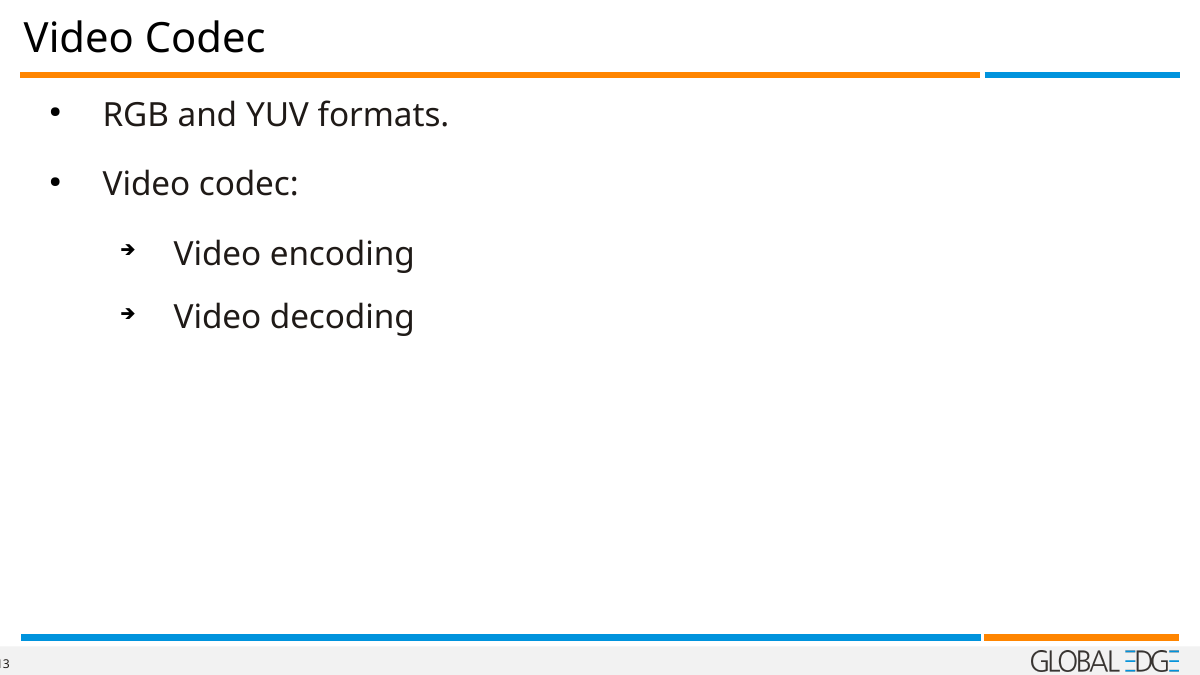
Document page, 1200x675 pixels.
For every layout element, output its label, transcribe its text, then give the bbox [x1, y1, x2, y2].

picture [1031, 650, 1179, 672]
title Video Codec [12, 9, 1088, 63]
list RGB and YUV formats. Video codec: Video encoding Video decoding [20, 87, 1179, 628]
